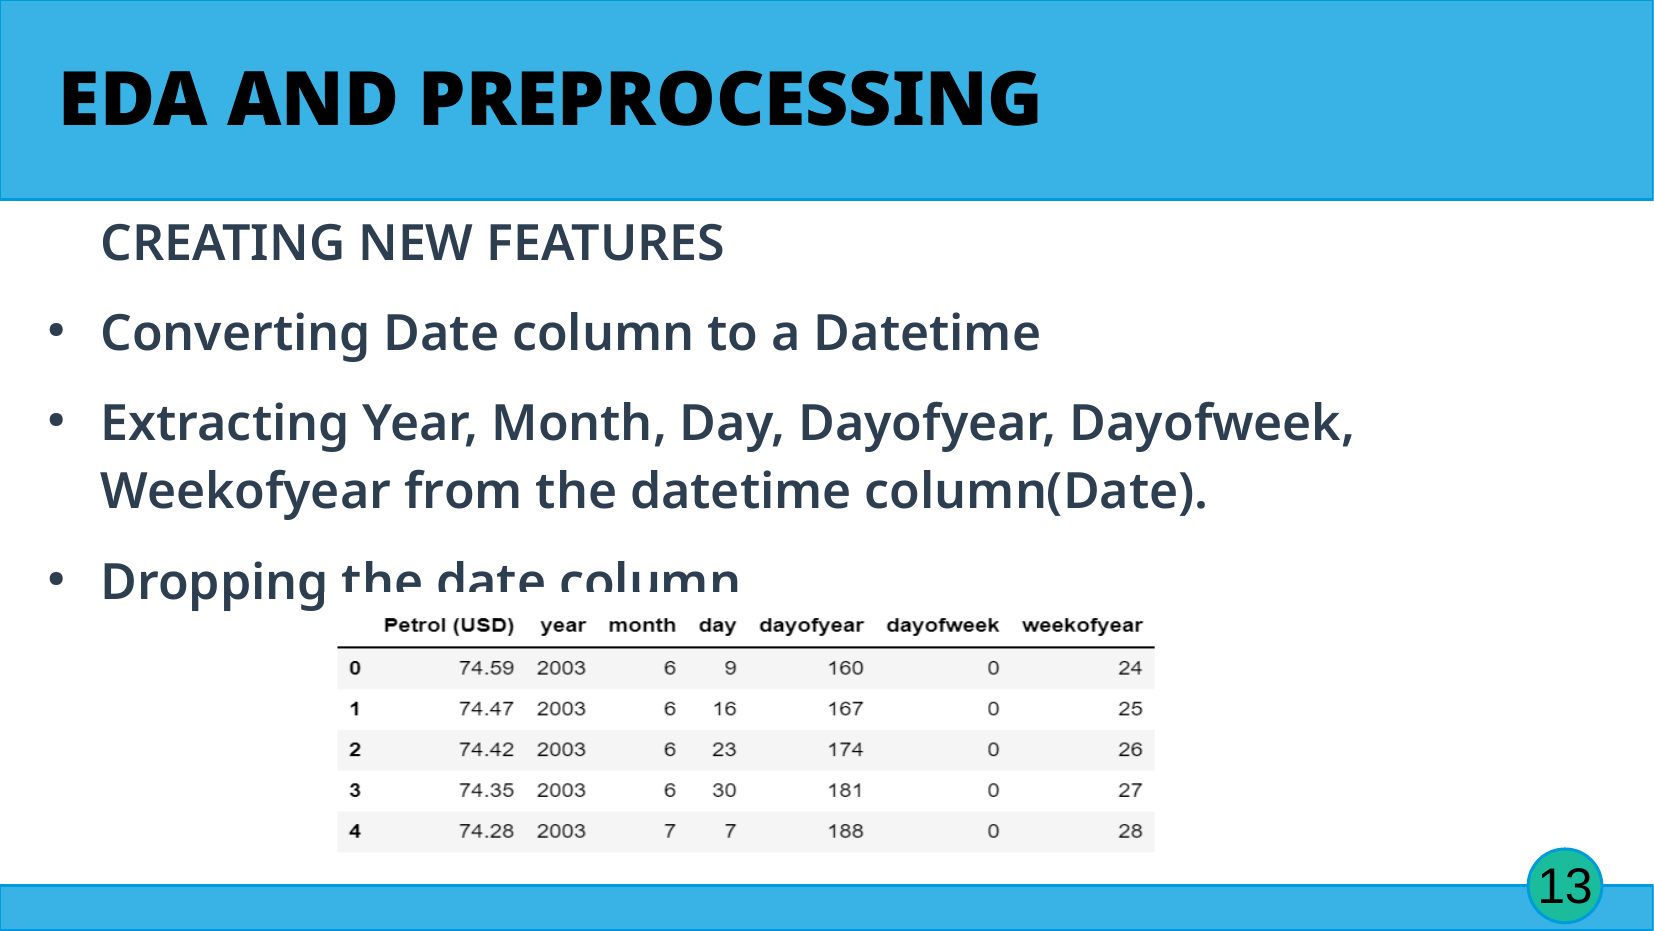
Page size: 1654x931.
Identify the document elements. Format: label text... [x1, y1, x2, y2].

title EDA AND PREPROCESSING [59, 37, 1595, 155]
picture [324, 592, 1182, 867]
list CREATING NEW FEATURES Converting Date column to a Datetime Extracting Year, Month, Day, Dayofyear, Dayofweek, Weekofyear from the datetime column(Date). Dropping the date column. [29, 206, 1625, 864]
